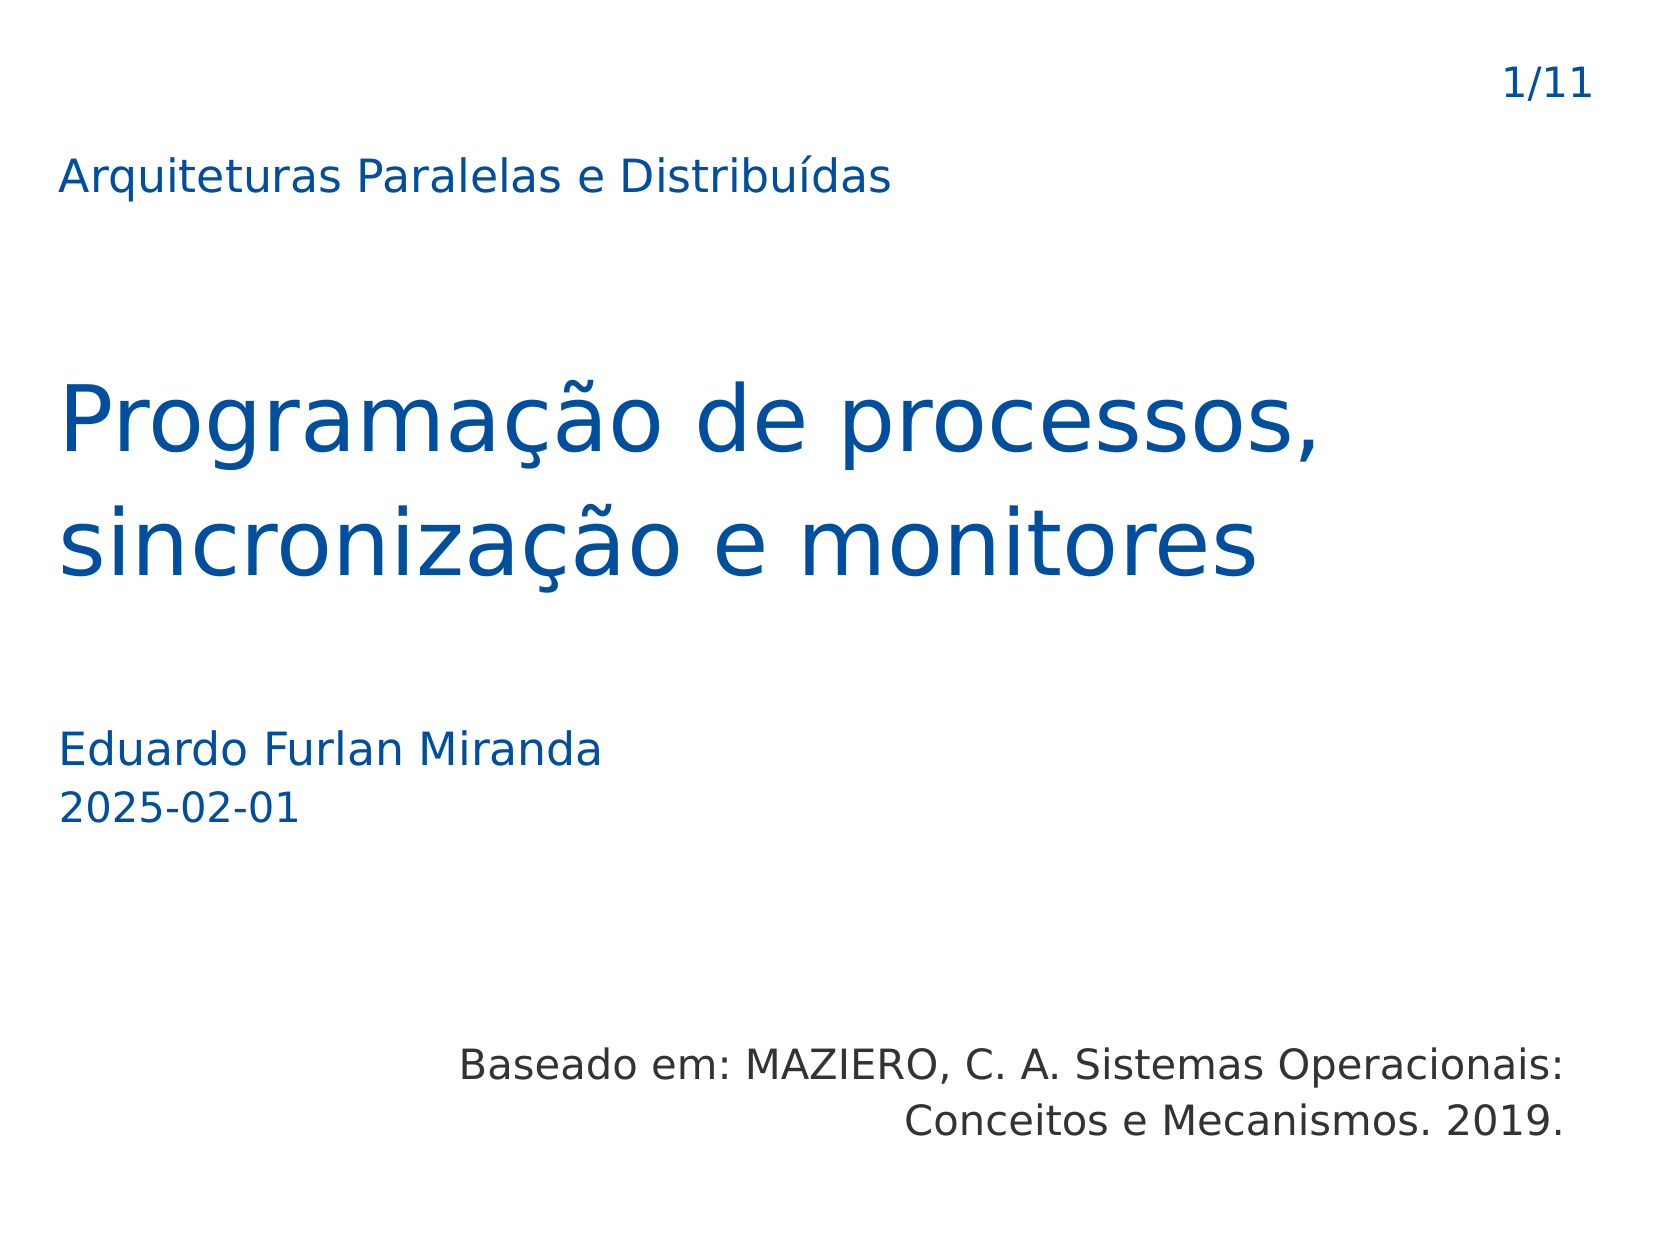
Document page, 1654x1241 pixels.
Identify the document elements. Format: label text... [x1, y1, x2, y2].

list Arquiteturas Paralelas e Distribuídas Programação de processos, sincronização e monitores Eduardo Furlan Miranda 2025-02-01 [59, 141, 1625, 1211]
list Baseado em: MAZIERO, C. A. Sistemas Operacionais: Conceitos e Mecanismos. 2019. [435, 1033, 1566, 1211]
chart [720, 567, 933, 672]
